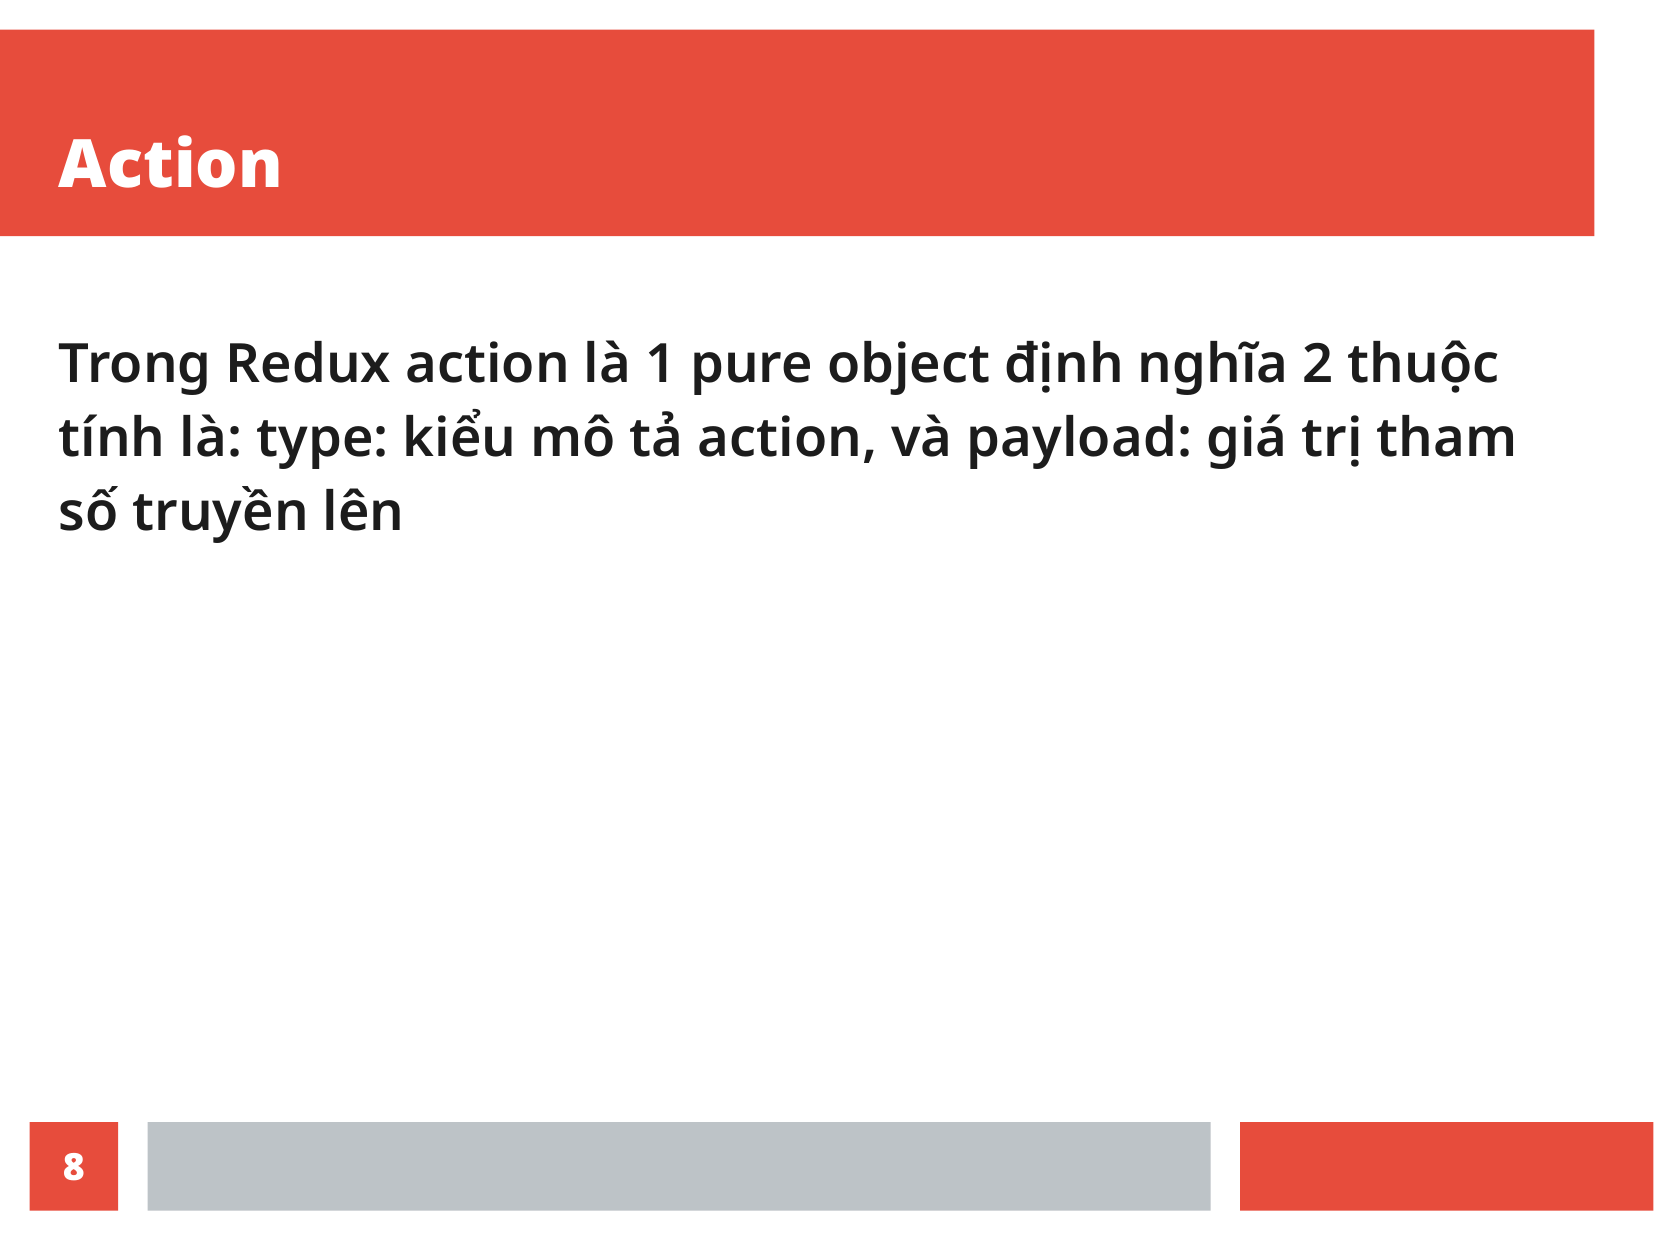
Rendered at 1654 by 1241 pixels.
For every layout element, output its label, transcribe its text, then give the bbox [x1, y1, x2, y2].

list Trong Redux action là 1 pure object định nghĩa 2 thuộc tính là: type: kiểu mô tả action, và payload: giá trị tham số truyền lên [59, 324, 1565, 1093]
title Action [59, 59, 1595, 207]
